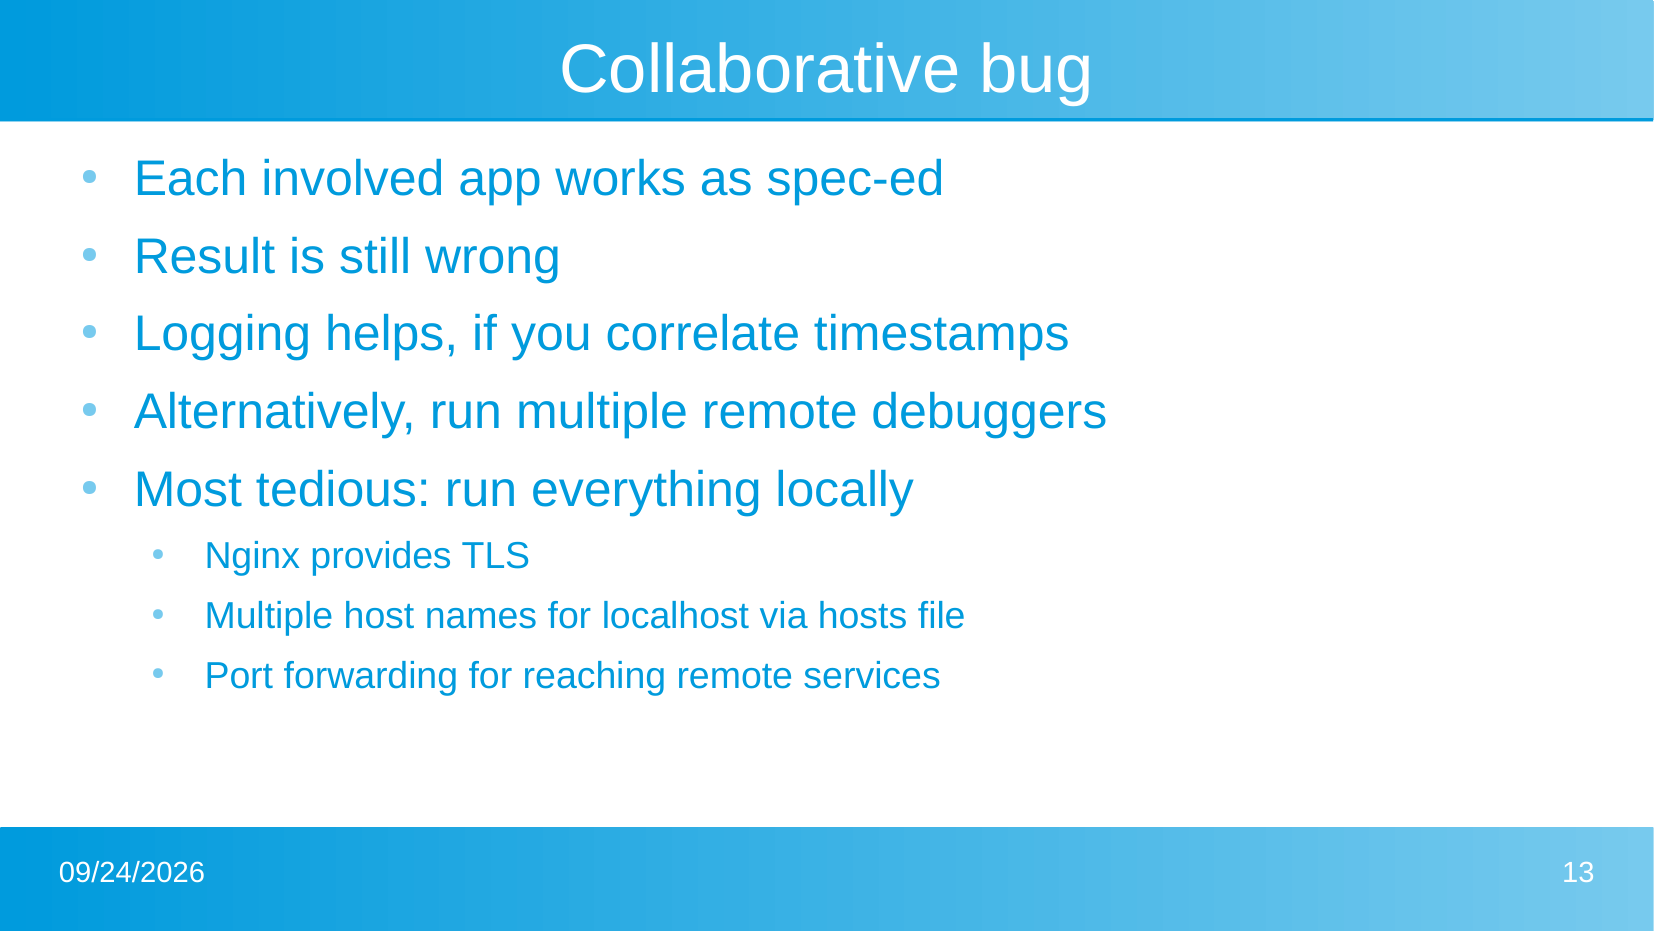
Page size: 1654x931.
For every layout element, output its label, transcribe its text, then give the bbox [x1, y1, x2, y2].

list Each involved app works as spec-ed Result is still wrong Logging helps, if you correlate timestamps Alternatively, run multiple remote debuggers Most tedious: run everything locally Nginx provides TLS Multiple host names for localhost via hosts file Port forwarding for reaching remote services [62, 150, 1599, 741]
title Collaborative bug [59, 29, 1595, 108]
